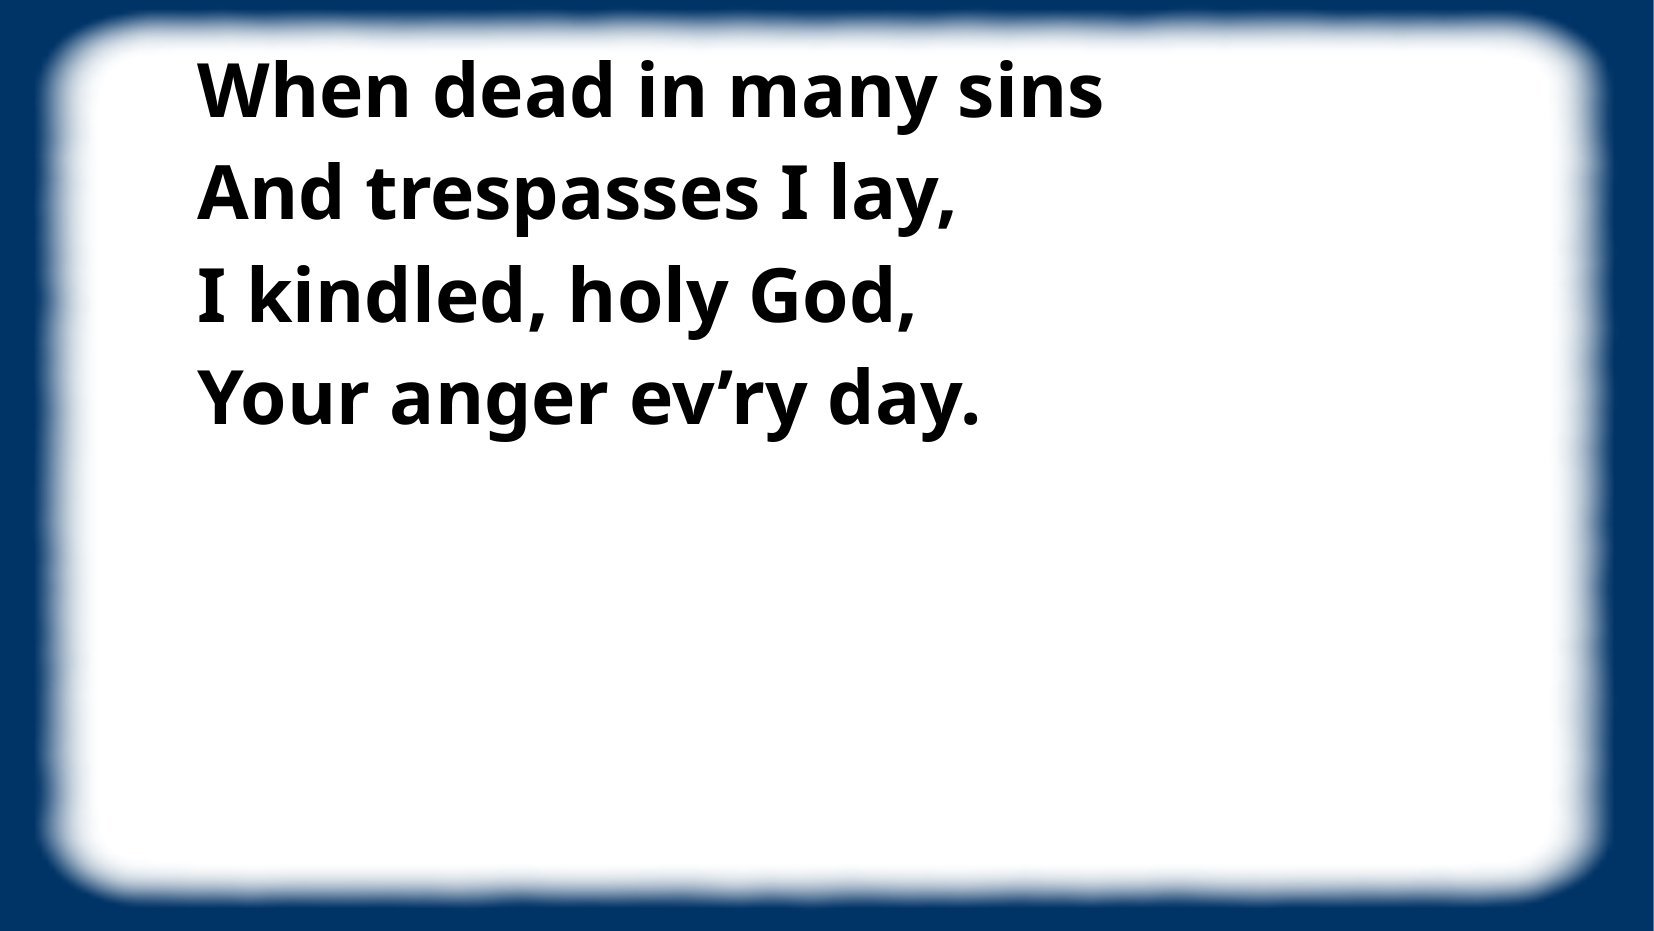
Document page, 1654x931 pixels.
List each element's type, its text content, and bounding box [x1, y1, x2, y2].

picture [0, 0, 1654, 931]
text_box When dead in many sins And trespasses I lay, I kindled, holy God, Your anger ev’ry day. [105, 30, 1531, 445]
